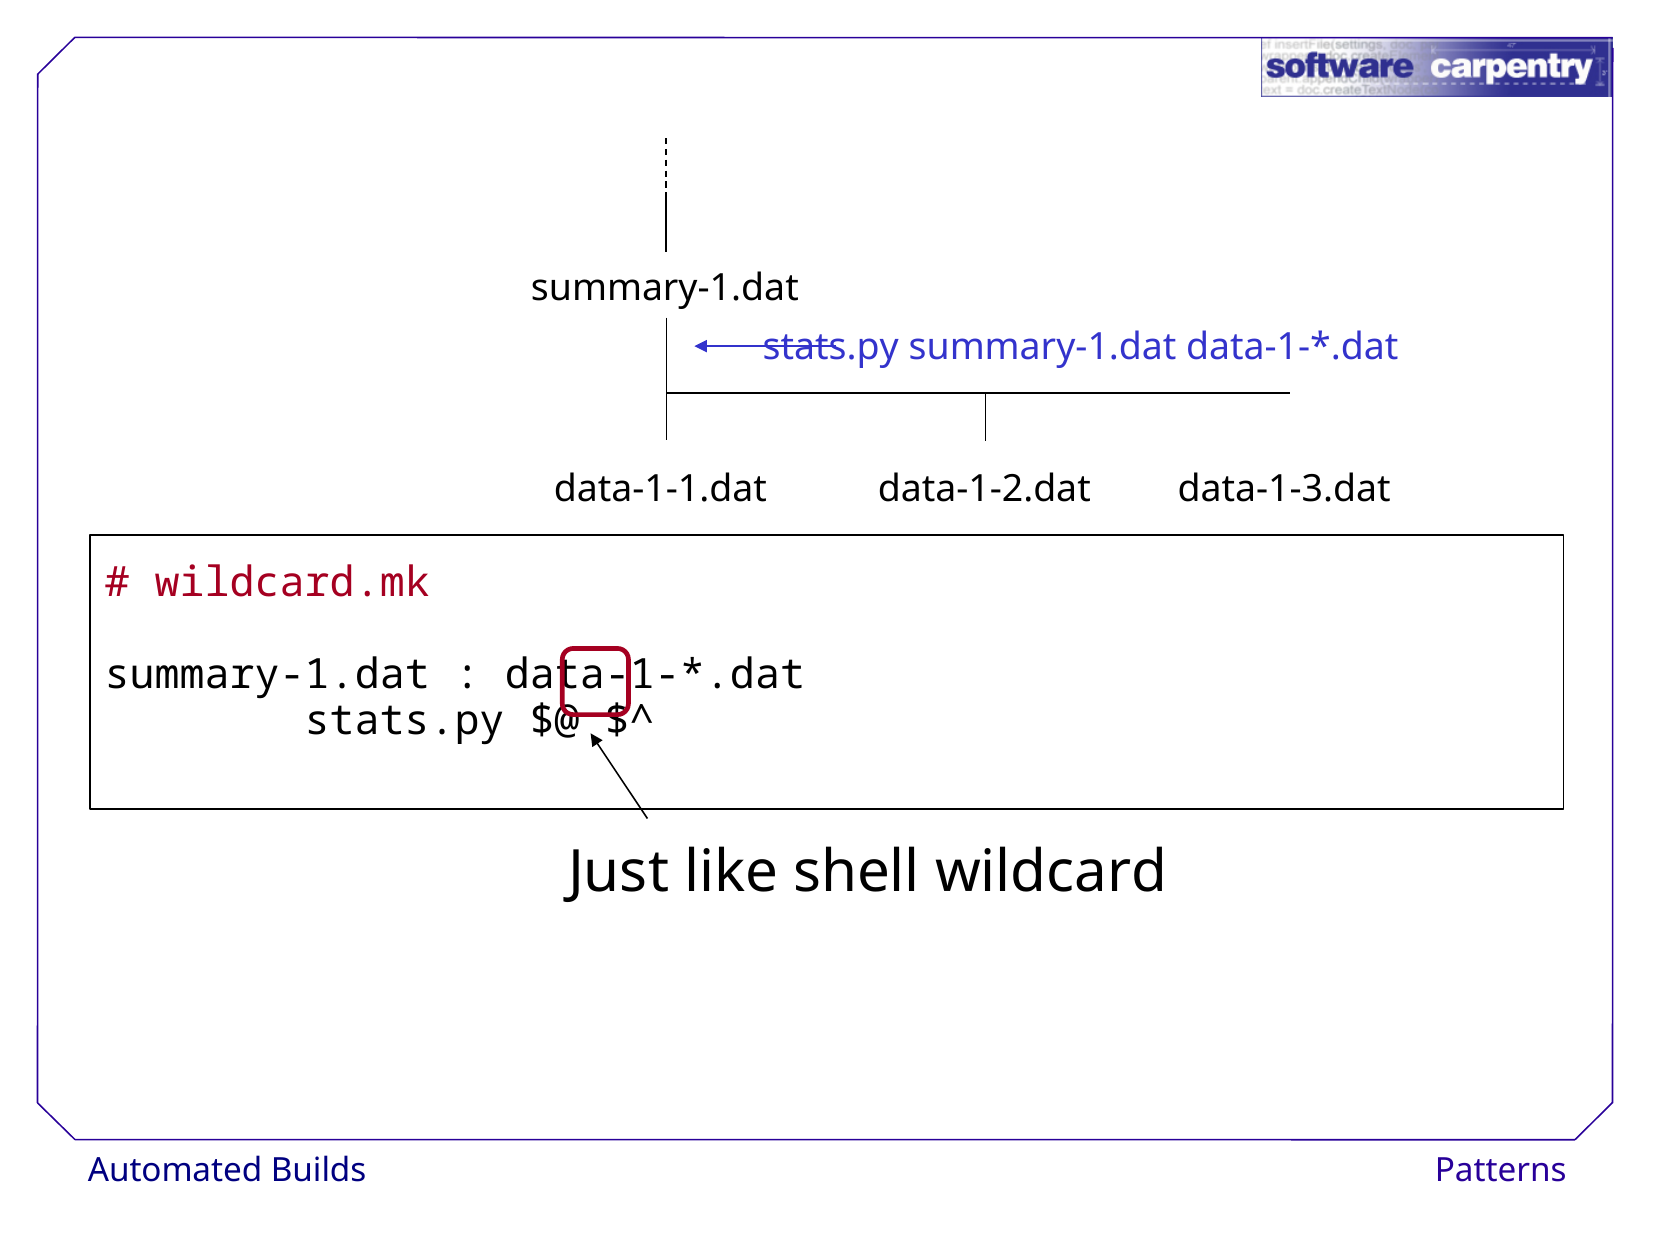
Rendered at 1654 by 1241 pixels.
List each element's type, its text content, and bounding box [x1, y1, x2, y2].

text_box data-1-3.dat [1181, 433, 1481, 517]
text_box stats.py summary-1.dat data-1-*.dat [747, 291, 1564, 375]
text_box data-1-1.dat [464, 433, 788, 517]
text_box # wildcard.mk summary-1.dat : data-1-*.dat stats.py $@ $^ [89, 534, 1564, 810]
picture [1261, 39, 1613, 97]
text_box data-1-2.dat [788, 433, 1181, 517]
text_box summary-1.dat [441, 232, 889, 316]
text_box Just like shell wildcard [553, 790, 1333, 911]
